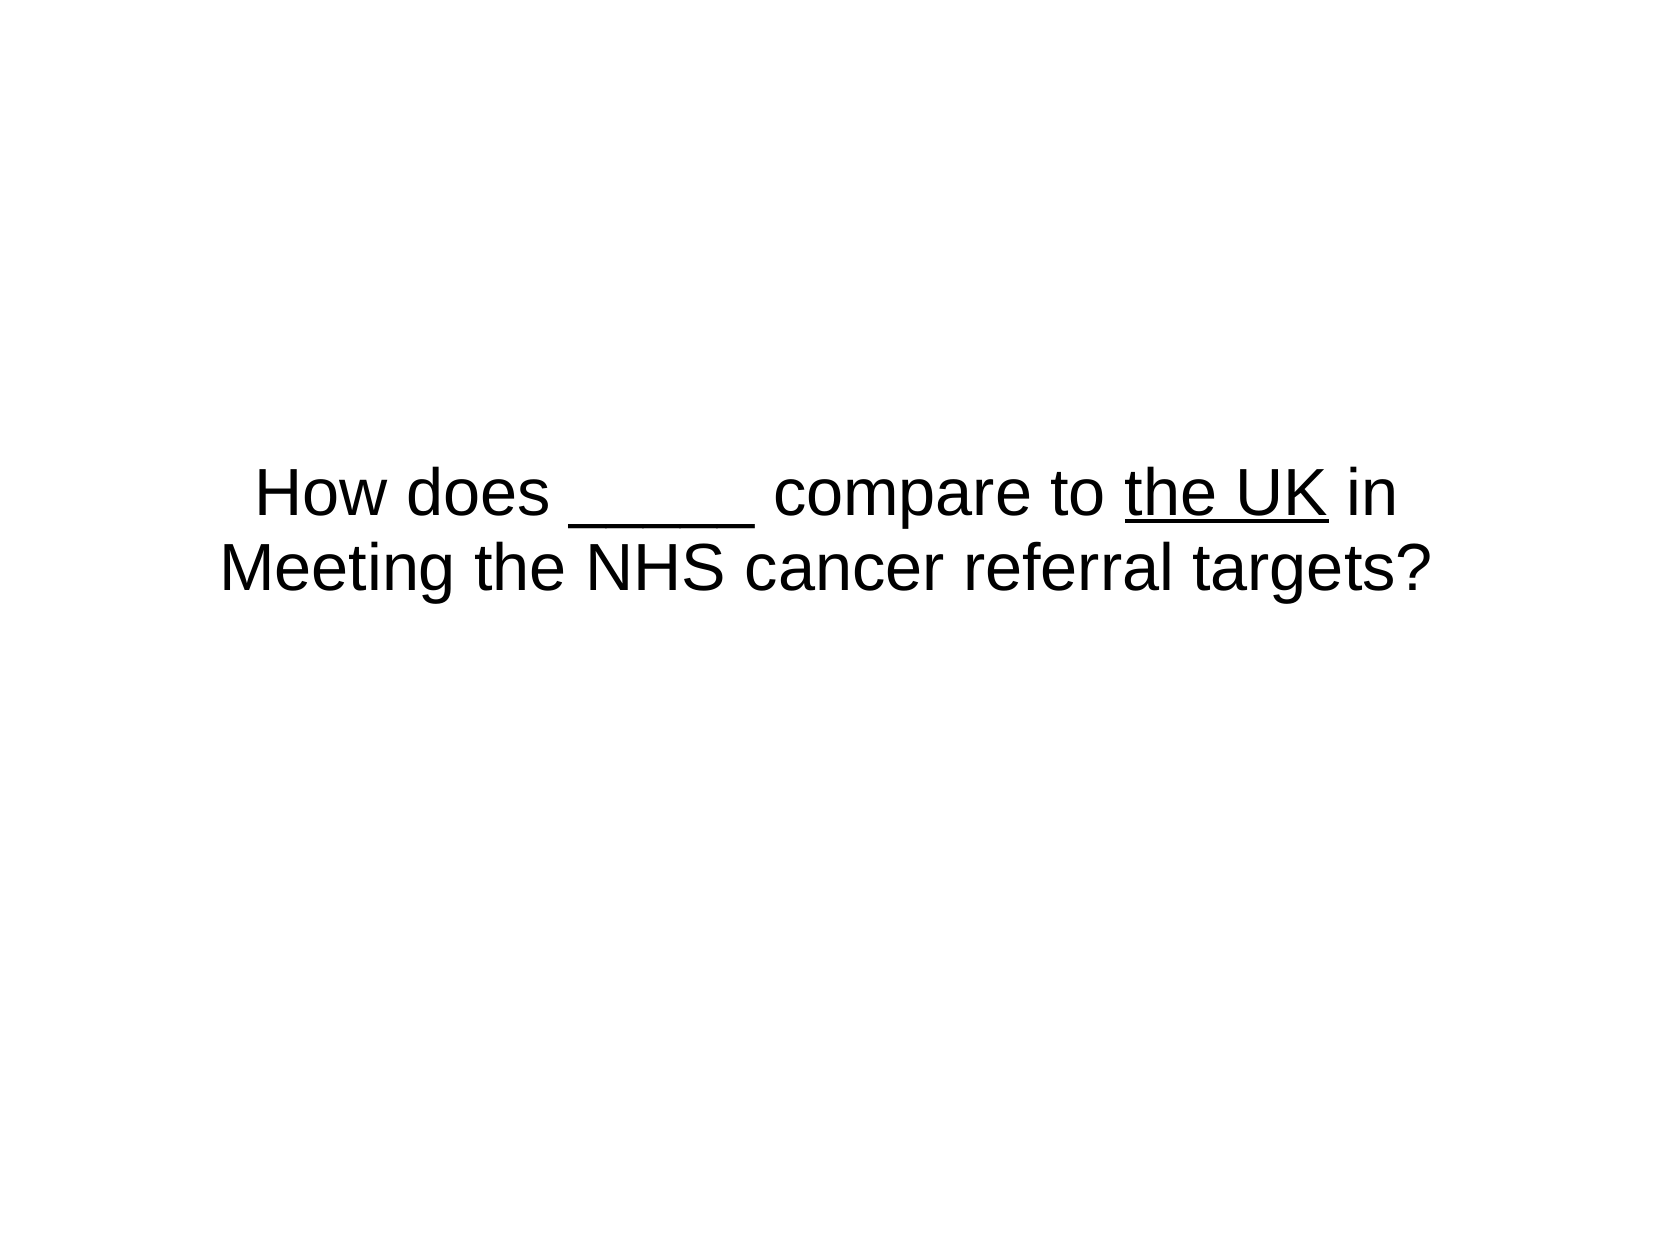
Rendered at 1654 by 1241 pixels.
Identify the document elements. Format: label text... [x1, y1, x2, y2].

subtitle How does _____ compare to the UK in Meeting the NHS cancer referral targets? [82, 49, 1571, 1010]
